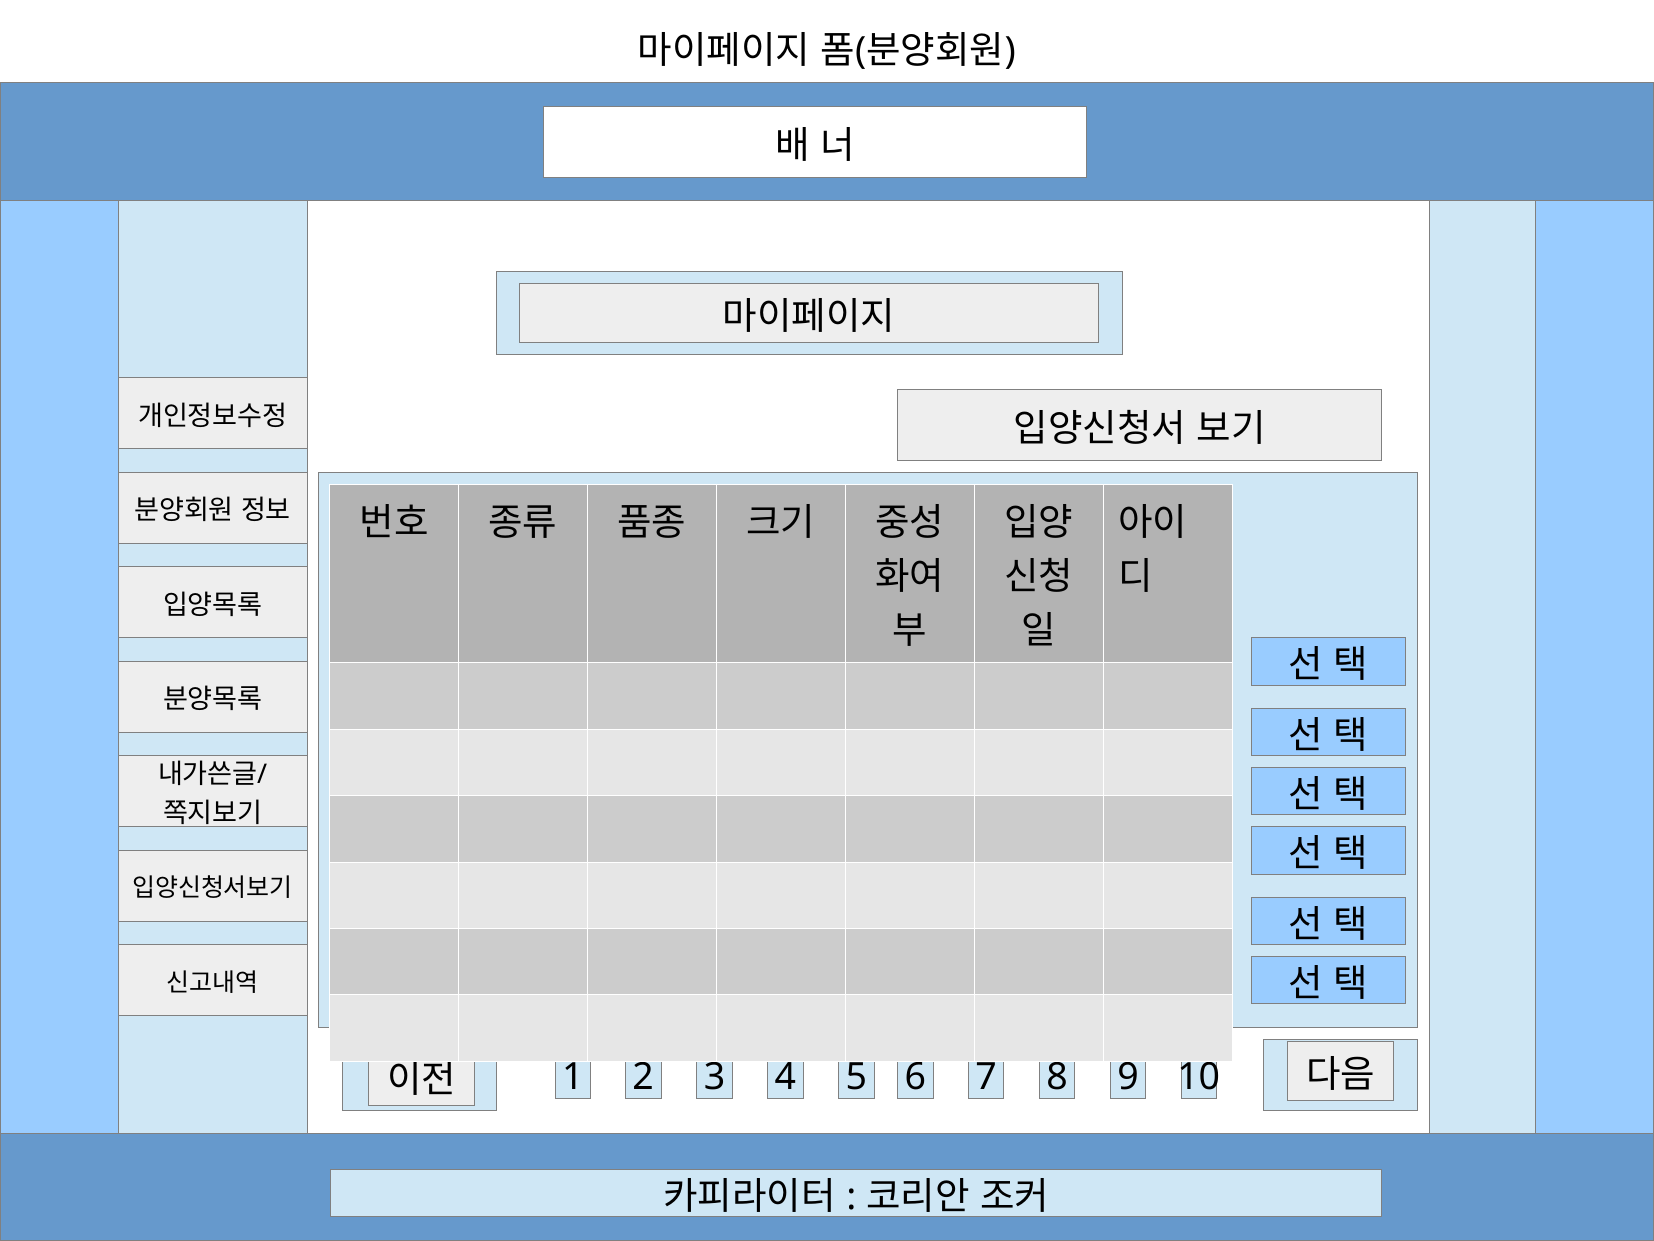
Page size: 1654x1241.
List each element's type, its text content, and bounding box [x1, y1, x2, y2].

text_box 입양목록 [118, 566, 308, 638]
text_box 8 [1051, 1077, 1062, 1087]
text_box 선 택 [1251, 767, 1406, 815]
table_cell [1104, 929, 1232, 994]
table_cell [846, 796, 974, 862]
table_header 종류 [459, 485, 587, 662]
table_header 품종 [588, 485, 716, 662]
text_box 4 [778, 1066, 788, 1080]
text_box 5 [838, 1062, 875, 1099]
text_box 9 [1110, 1062, 1146, 1099]
text_box 9 [1122, 1065, 1133, 1076]
text_box 선 택 [1251, 637, 1406, 686]
table_cell [459, 730, 587, 795]
table_cell [588, 863, 716, 928]
table_cell [588, 663, 716, 729]
text_box 6 [897, 1062, 934, 1099]
text_box 선 택 [1251, 826, 1406, 875]
table_cell [588, 730, 716, 795]
text_box [0, 82, 1654, 1241]
table_cell [330, 730, 458, 795]
text_box 선 택 [1251, 897, 1406, 945]
table_cell [330, 929, 458, 994]
text_box 8 [1039, 1062, 1075, 1099]
text_box 분양회원 정보 [118, 472, 308, 544]
table_cell [330, 663, 458, 729]
table_cell [975, 929, 1103, 994]
table_cell [459, 663, 587, 729]
table_cell [846, 995, 974, 1061]
text_box 입양신청서 보기 [897, 389, 1382, 461]
text_box 6 [909, 1075, 920, 1087]
table_cell [330, 863, 458, 928]
table_header 번호 [330, 485, 458, 662]
text_box 입양신청서보기 [118, 850, 308, 922]
text_box 개인정보수정 [118, 377, 308, 449]
text_box 내가쓴글/ 쪽지보기 [118, 755, 308, 827]
text_box 분양목록 [118, 661, 308, 733]
table_cell [717, 663, 845, 729]
table_cell [975, 796, 1103, 862]
table_cell [975, 730, 1103, 795]
text_box 마이페이지 폼(분양회원) [602, 13, 1052, 71]
table_cell [717, 796, 845, 862]
text_box 마이페이지 [519, 283, 1099, 343]
table_cell [588, 929, 716, 994]
text_box 4 [767, 1062, 804, 1099]
text_box 10 [1203, 1065, 1214, 1087]
text_box 선 택 [1251, 956, 1406, 1004]
text_box 1 [555, 1062, 591, 1099]
table_header 크기 [717, 485, 845, 662]
table_cell [459, 929, 587, 994]
table_header 중성화여부 [846, 485, 974, 662]
table_cell [846, 663, 974, 729]
text_box 3 [696, 1062, 733, 1099]
table_cell [975, 995, 1103, 1061]
table_cell [717, 730, 845, 795]
table_cell [846, 730, 974, 795]
table_header 아이디 [1104, 485, 1232, 662]
table_cell [330, 995, 458, 1061]
table_cell [846, 863, 974, 928]
table_cell [1104, 663, 1232, 729]
table_cell [459, 995, 587, 1061]
table_cell [459, 796, 587, 862]
table_cell [1104, 730, 1232, 795]
text_box 이전 [368, 1062, 475, 1106]
table_cell [1104, 863, 1232, 928]
table_cell [1104, 995, 1232, 1061]
text_box 7 [968, 1062, 1004, 1099]
text_box 10 [1181, 1062, 1217, 1099]
table_cell [717, 995, 845, 1061]
text_box 카피라이터 : 코리안 조커 [330, 1169, 1382, 1217]
text_box 배 너 [543, 106, 1087, 178]
table_cell [975, 663, 1103, 729]
table_cell [846, 929, 974, 994]
text_box 신고내역 [118, 944, 308, 1016]
table_cell [330, 796, 458, 862]
table_cell [975, 863, 1103, 928]
table_cell [459, 863, 587, 928]
text_box 다음 [1287, 1041, 1394, 1101]
text_box 2 [625, 1062, 662, 1099]
text_box 선 택 [1251, 708, 1406, 756]
table_cell [717, 929, 845, 994]
table_cell [717, 863, 845, 928]
table_cell [588, 995, 716, 1061]
table_cell [1104, 796, 1232, 862]
table_cell [588, 796, 716, 862]
text_box 8 [1052, 1065, 1061, 1073]
table_header 입양신청일 [975, 485, 1103, 662]
